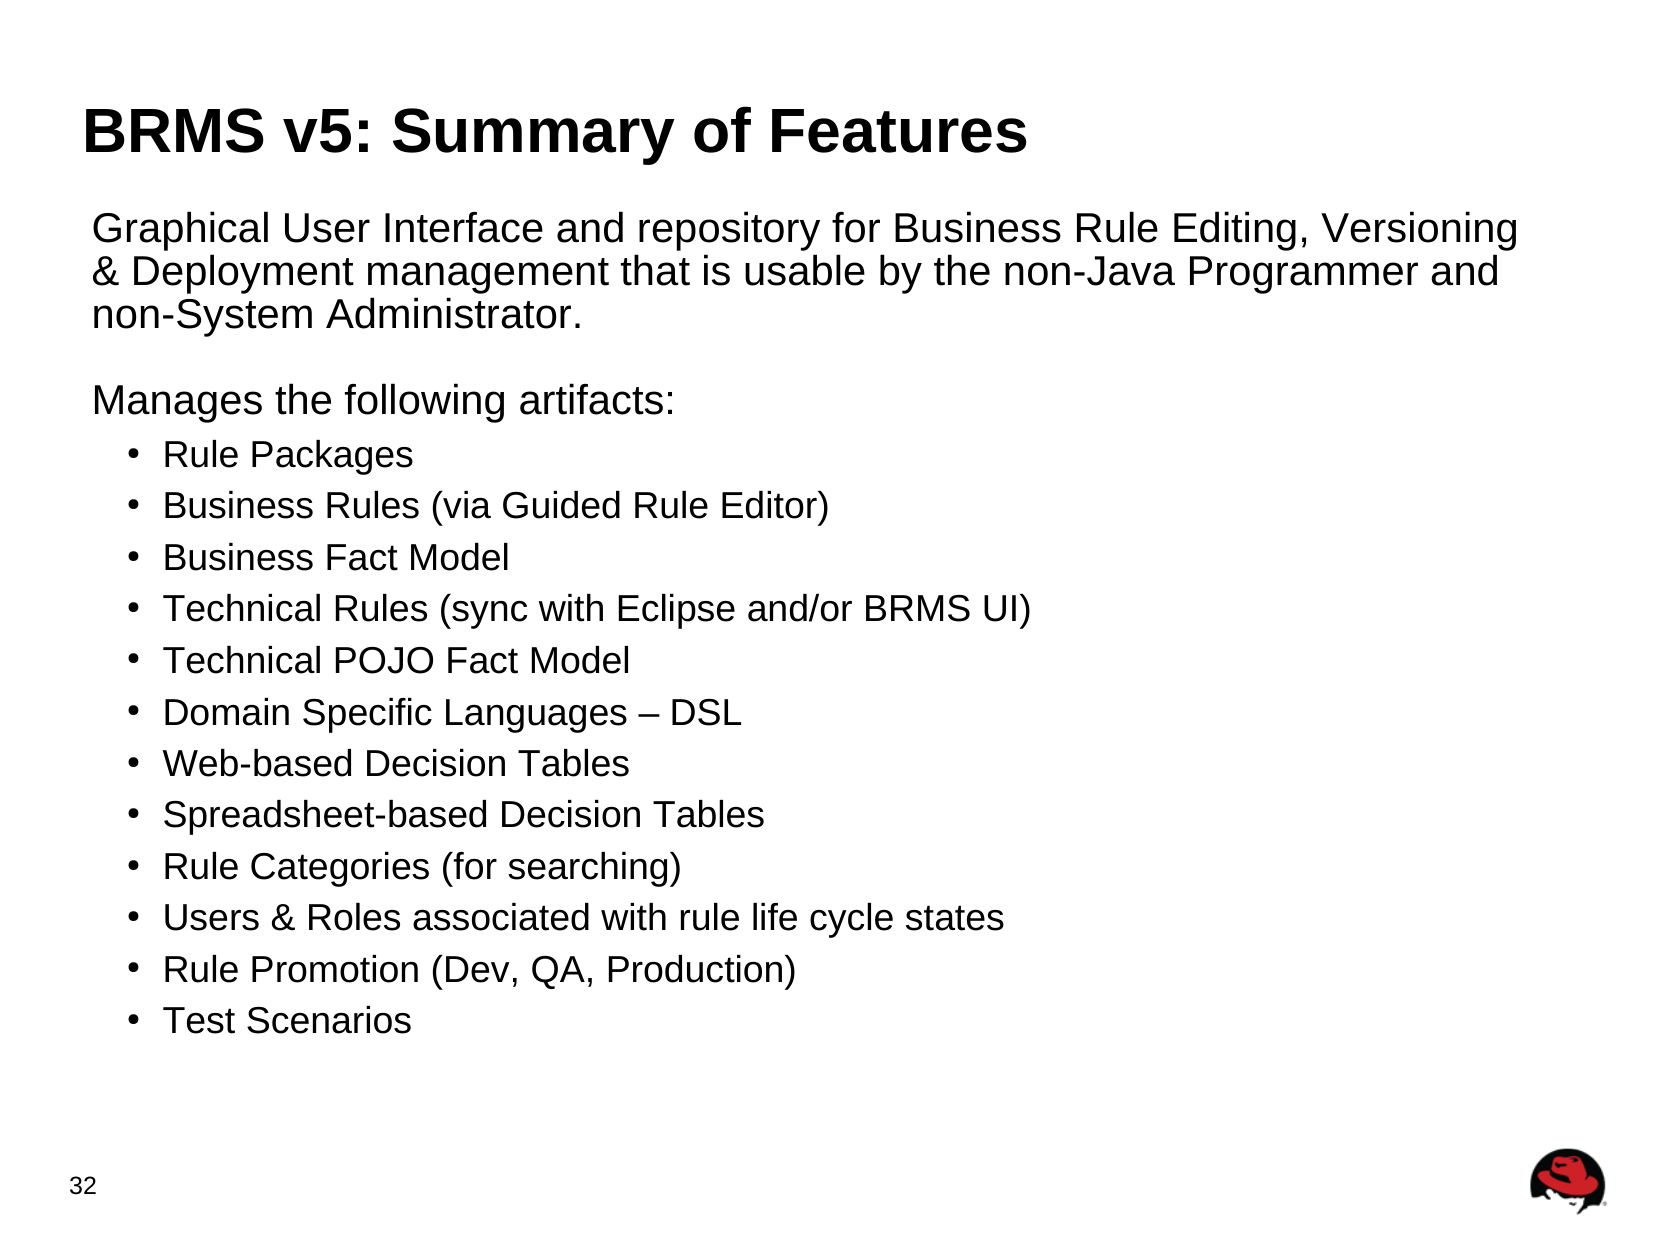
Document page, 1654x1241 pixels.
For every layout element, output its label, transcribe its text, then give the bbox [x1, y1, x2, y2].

text_box Graphical User Interface and repository for Business Rule Editing, Versioning & Deployment management that is usable by the non-Java Programmer and non-System Administrator. Manages the following artifacts: Rule Packages Business Rules (via Guided Rule Editor) Business Fact Model Technical Rules (sync with Eclipse and/or BRMS UI) Technical POJO Fact Model Domain Specific Languages – DSL Web-based Decision Tables Spreadsheet-based Decision Tables Rule Categories (for searching) Users & Roles associated with rule life cycle states Rule Promotion (Dev, QA, Production) Test Scenarios [76, 200, 1565, 1050]
title BRMS v5: Summary of Features [82, 37, 1571, 226]
picture [1529, 1146, 1613, 1224]
